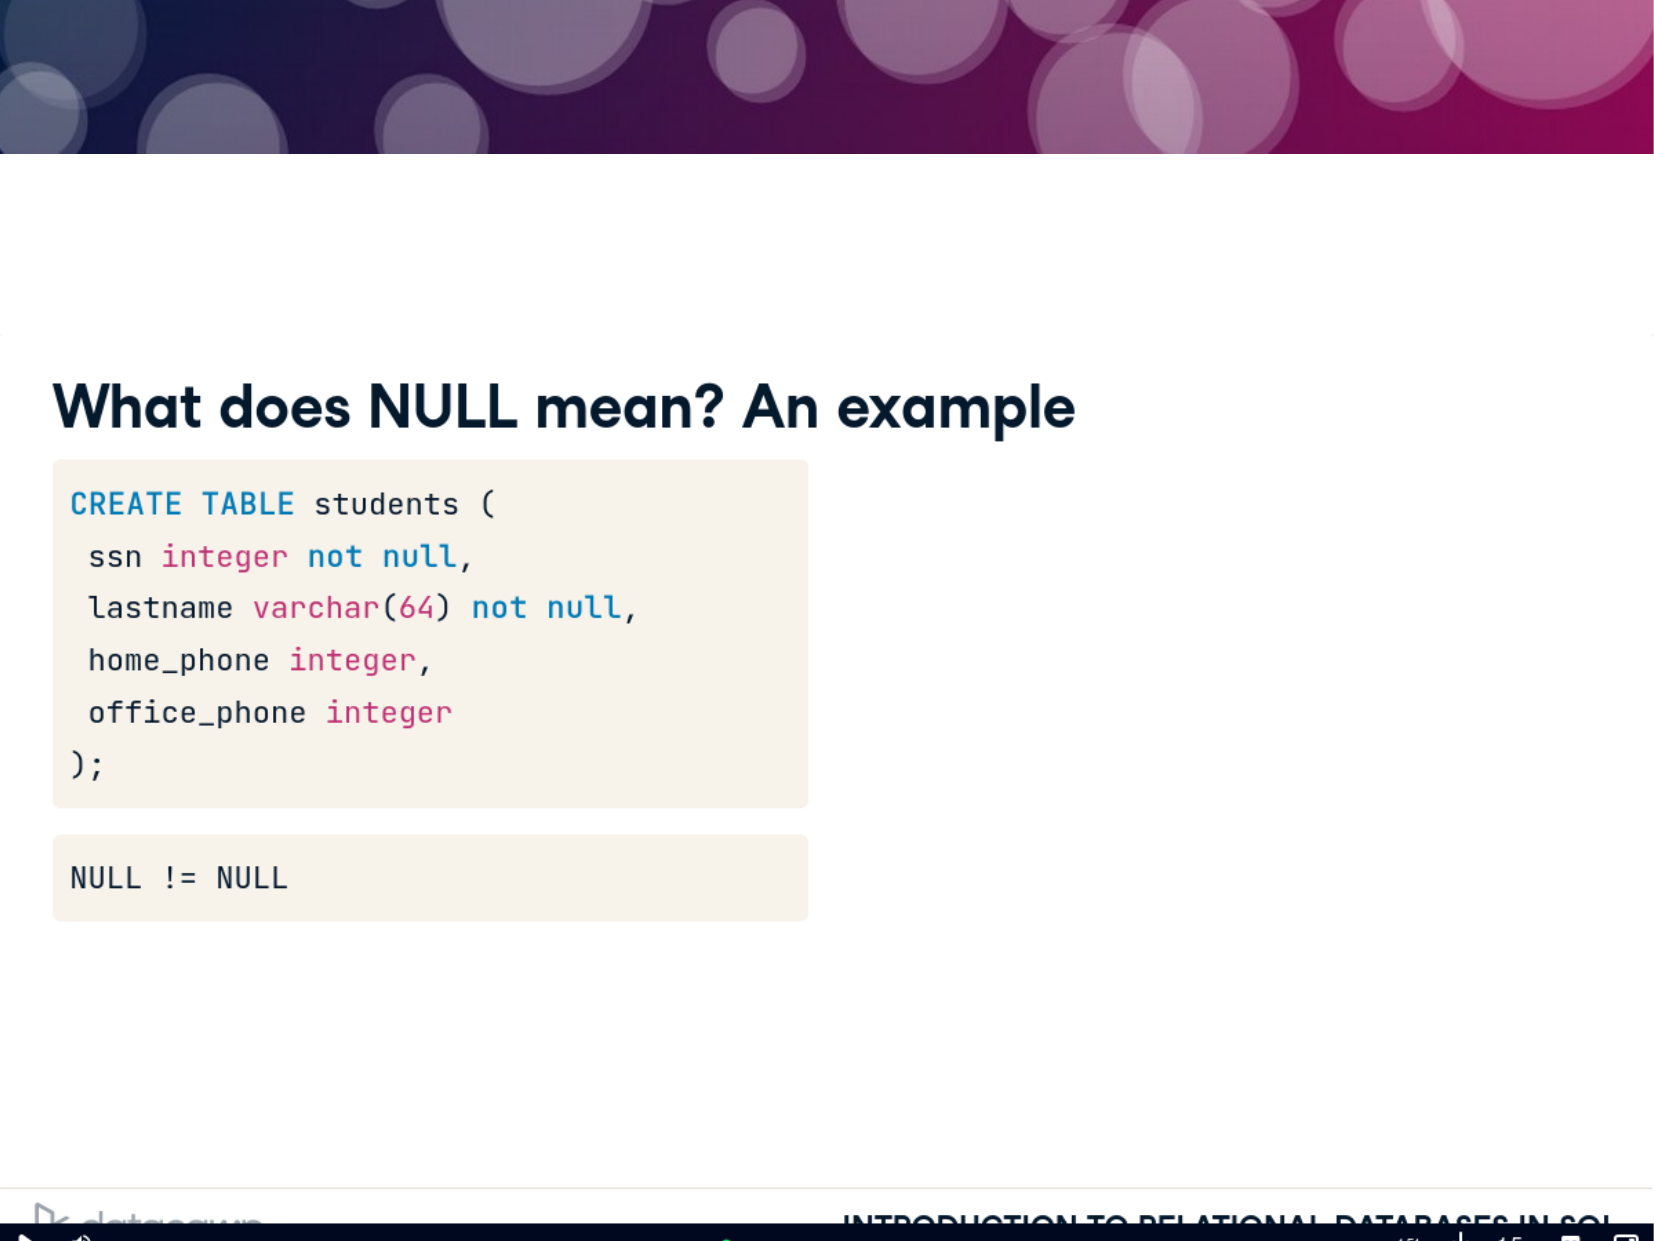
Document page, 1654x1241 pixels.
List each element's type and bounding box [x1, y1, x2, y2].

picture [0, 334, 1654, 1241]
